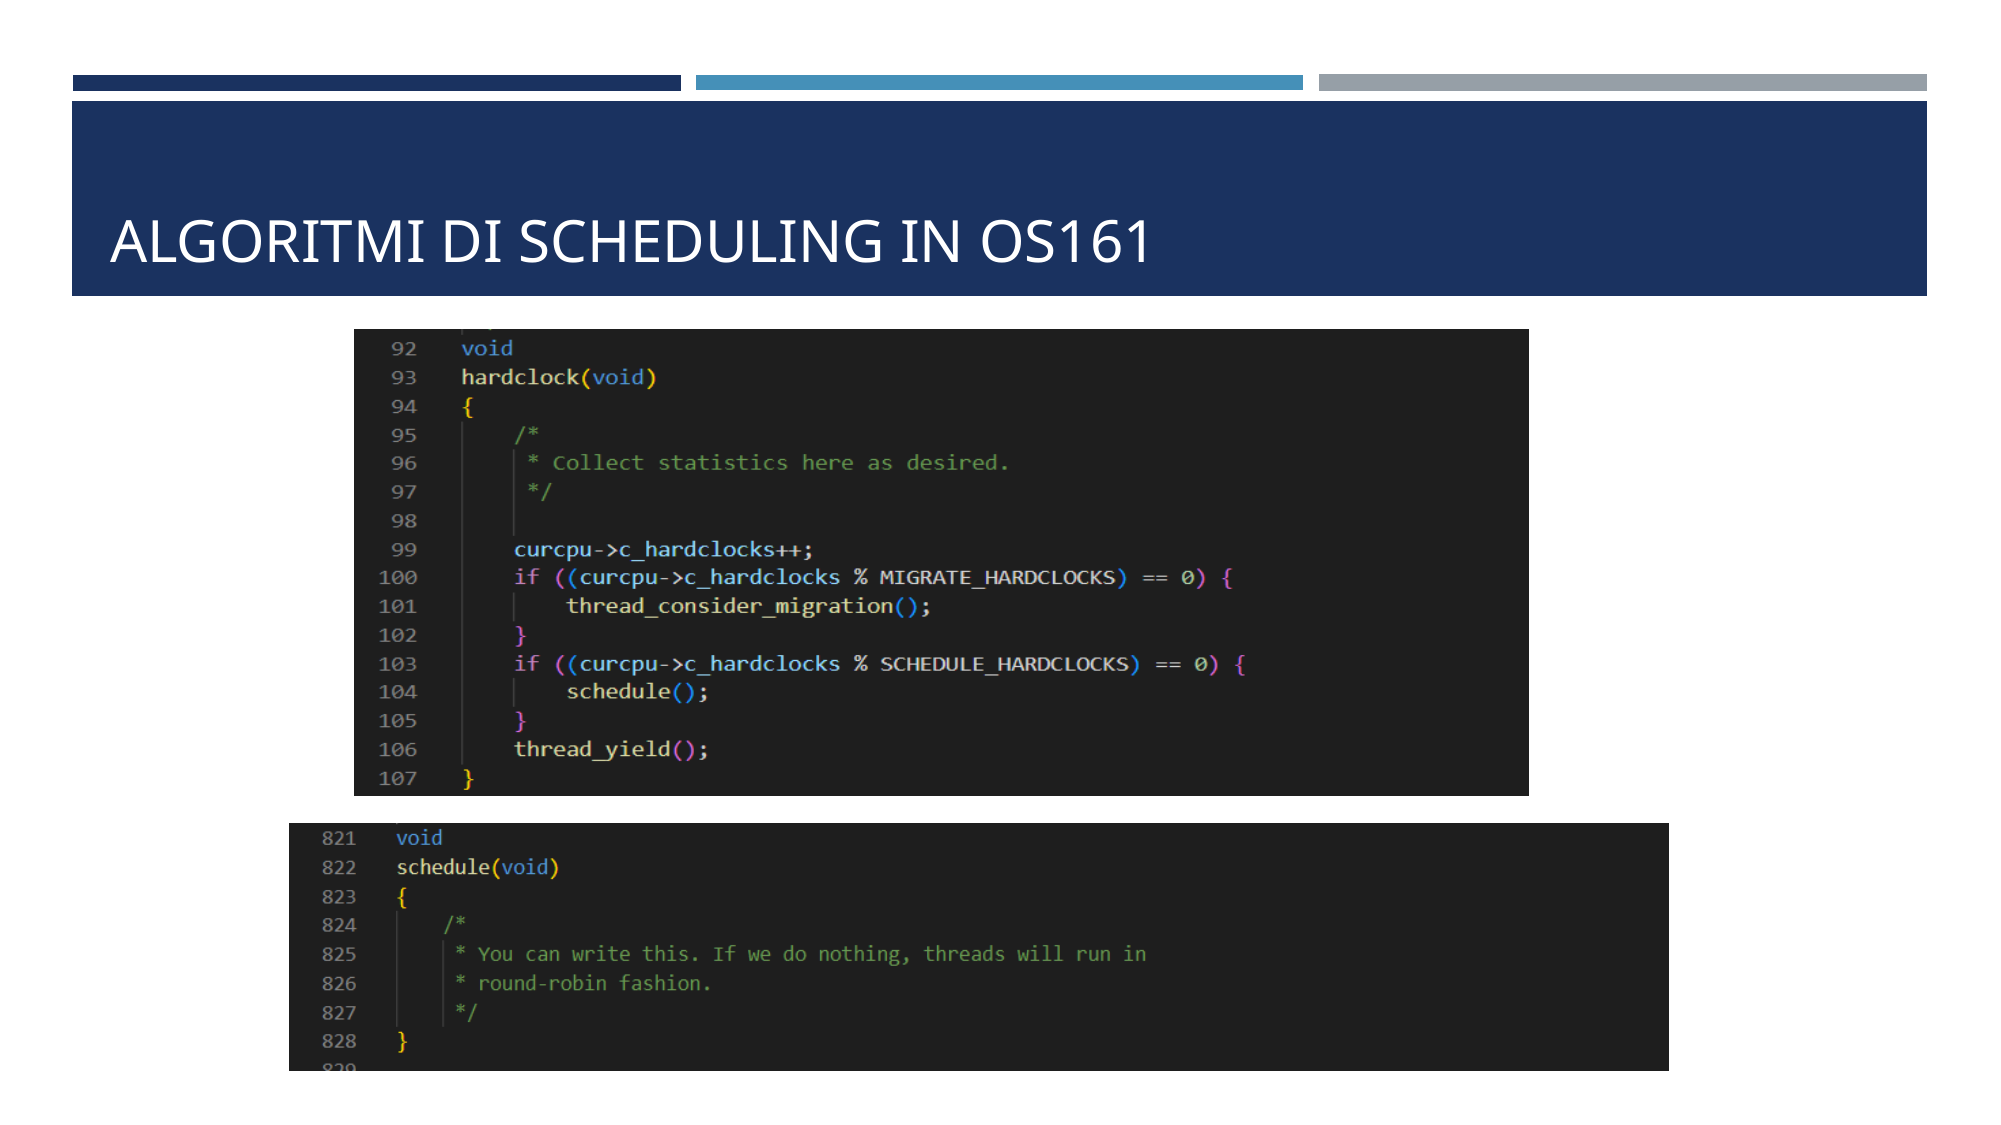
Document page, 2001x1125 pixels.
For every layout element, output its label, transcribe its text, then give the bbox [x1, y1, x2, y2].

title Algoritmi di scheduling in os161 [95, 115, 1905, 282]
picture [354, 329, 1529, 796]
picture [289, 823, 1669, 1072]
